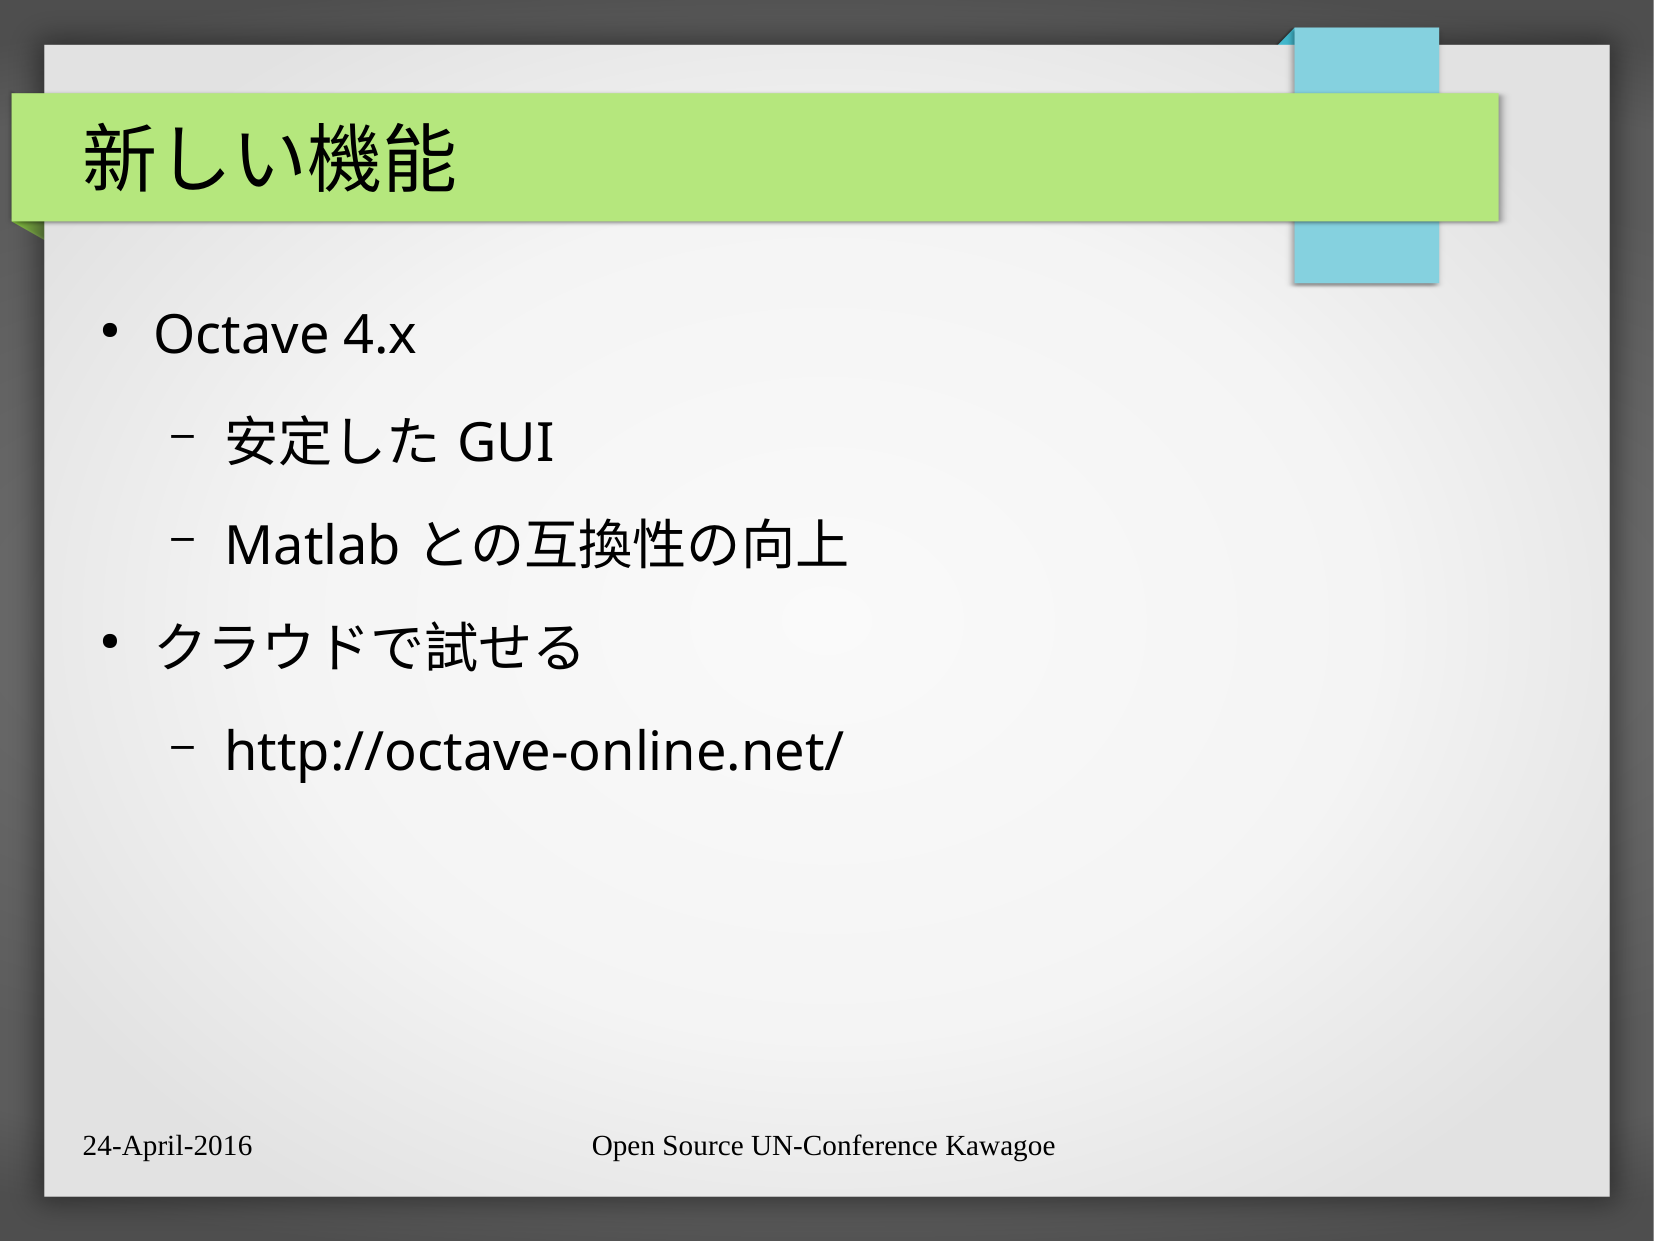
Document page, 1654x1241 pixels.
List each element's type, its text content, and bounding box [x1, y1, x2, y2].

picture [0, 0, 1654, 1241]
title 新しい機能 [82, 94, 1264, 213]
list Octave 4.x 安定したGUI Matlabとの互換性の向上 クラウドで試せる http://octave-online.net/ [82, 295, 1571, 1015]
